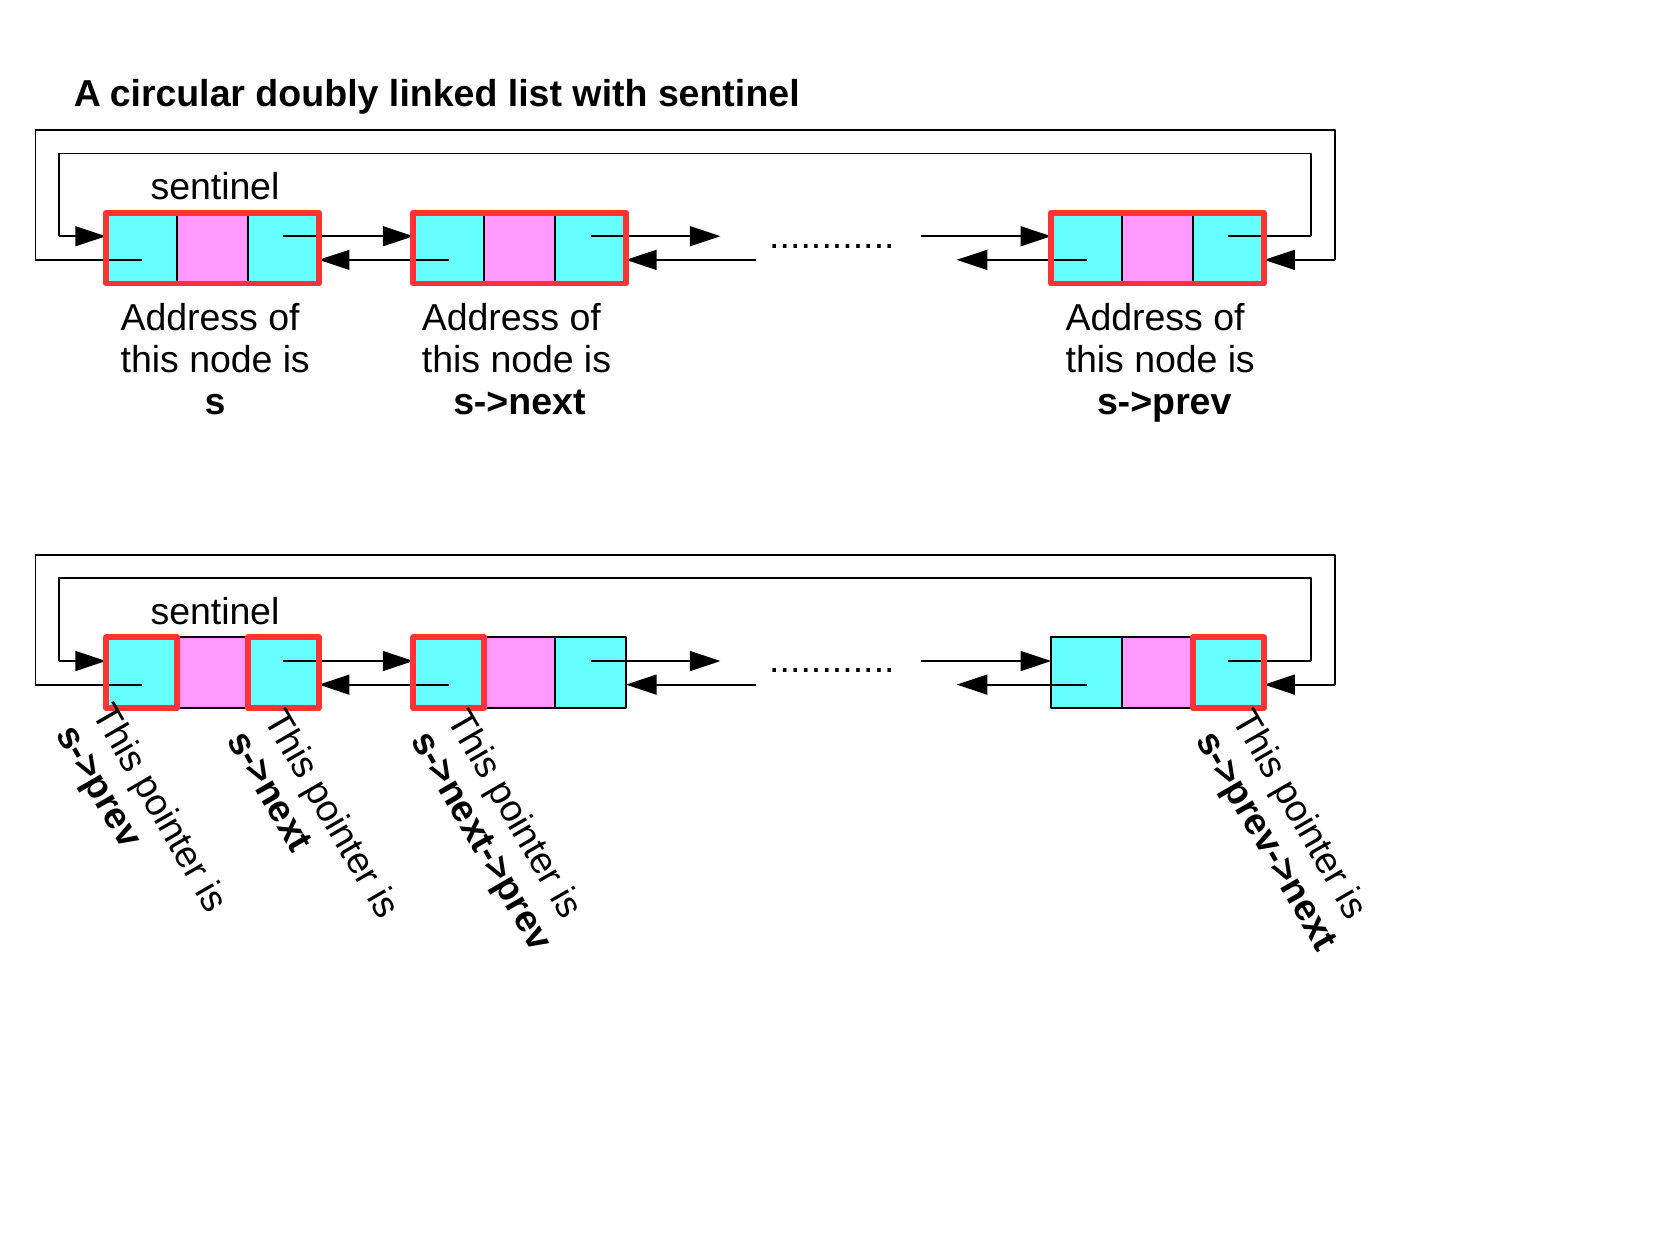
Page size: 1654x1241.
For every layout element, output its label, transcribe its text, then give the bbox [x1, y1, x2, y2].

text_box [487, 637, 626, 709]
text_box This pointer is s->prev->next [1174, 686, 1398, 974]
text_box [180, 640, 245, 709]
text_box [109, 640, 174, 705]
text_box This pointer is s->next [206, 685, 423, 963]
text_box [251, 640, 316, 705]
text_box [416, 216, 623, 281]
text_box ............ [754, 631, 910, 689]
text_box sentinel [135, 158, 295, 210]
text_box sentinel [135, 583, 295, 640]
text_box [1196, 640, 1261, 705]
text_box [1054, 216, 1261, 281]
text_box [416, 640, 481, 705]
text_box This pointer is s->next->prev [389, 685, 613, 974]
text_box ............ [754, 206, 910, 264]
text_box Address of this node is s [105, 289, 325, 431]
text_box [109, 216, 316, 281]
text_box Address of this node is s->next [407, 289, 627, 431]
text_box [1051, 637, 1190, 709]
text_box A circular doubly linked list with sentinel [59, 64, 816, 122]
text_box This pointer is s->prev [34, 679, 252, 957]
text_box Address of this node is s->prev [1050, 289, 1270, 431]
